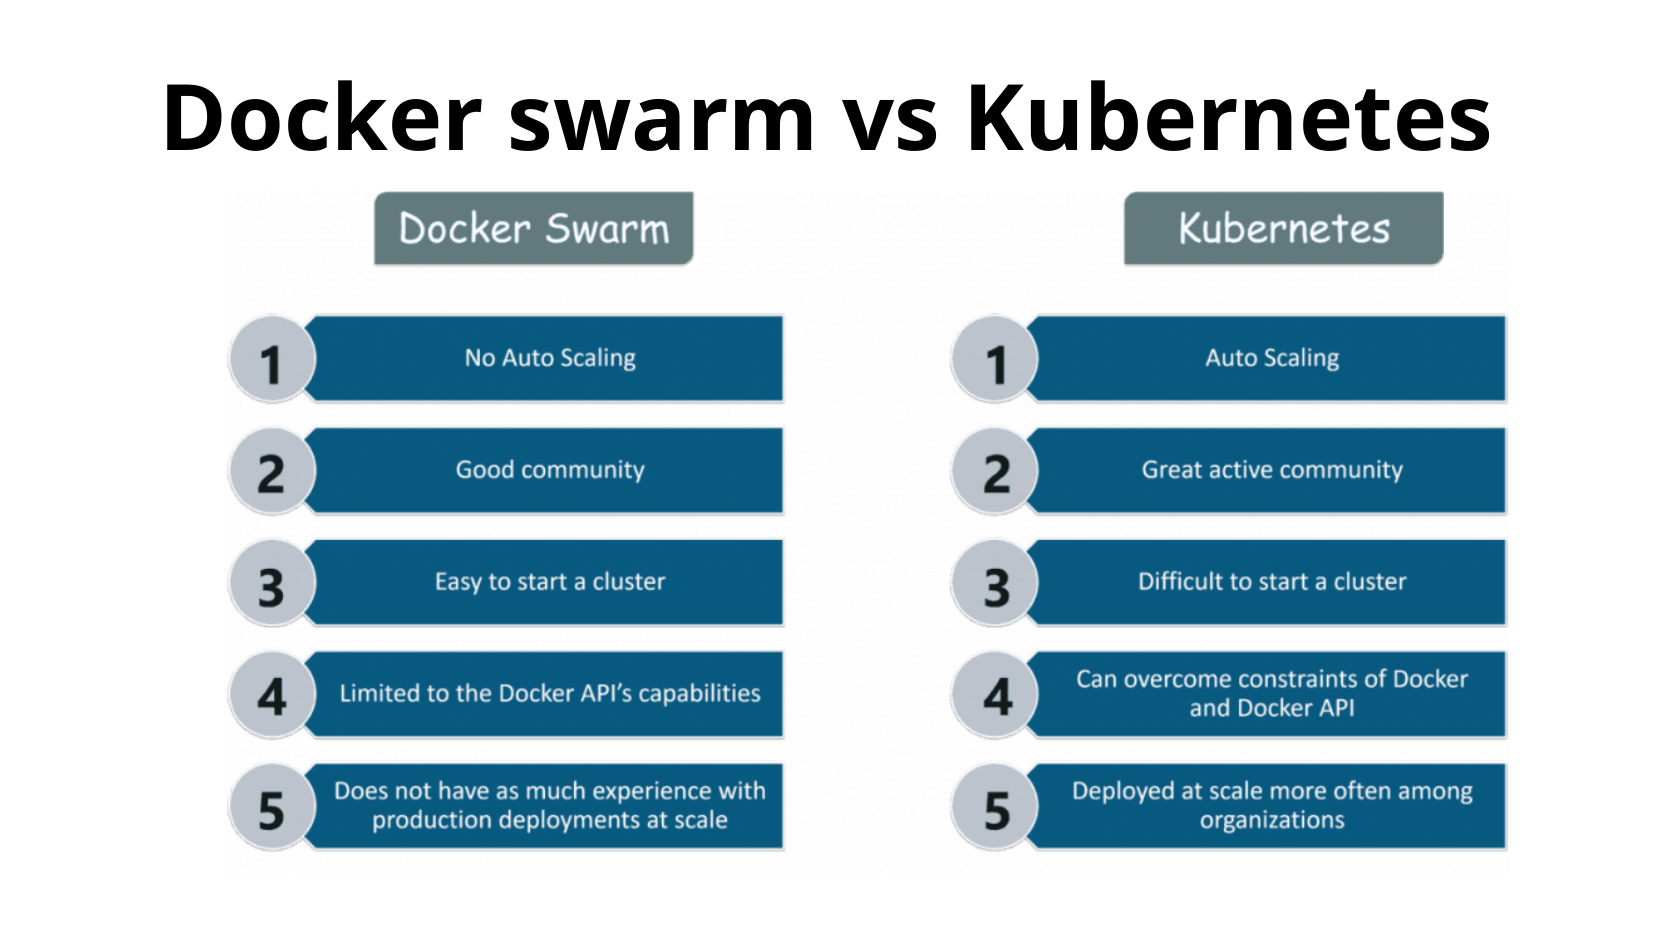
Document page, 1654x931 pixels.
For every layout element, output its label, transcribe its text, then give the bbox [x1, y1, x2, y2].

picture [224, 191, 1509, 875]
title Docker swarm vs Kubernetes [82, 37, 1571, 193]
